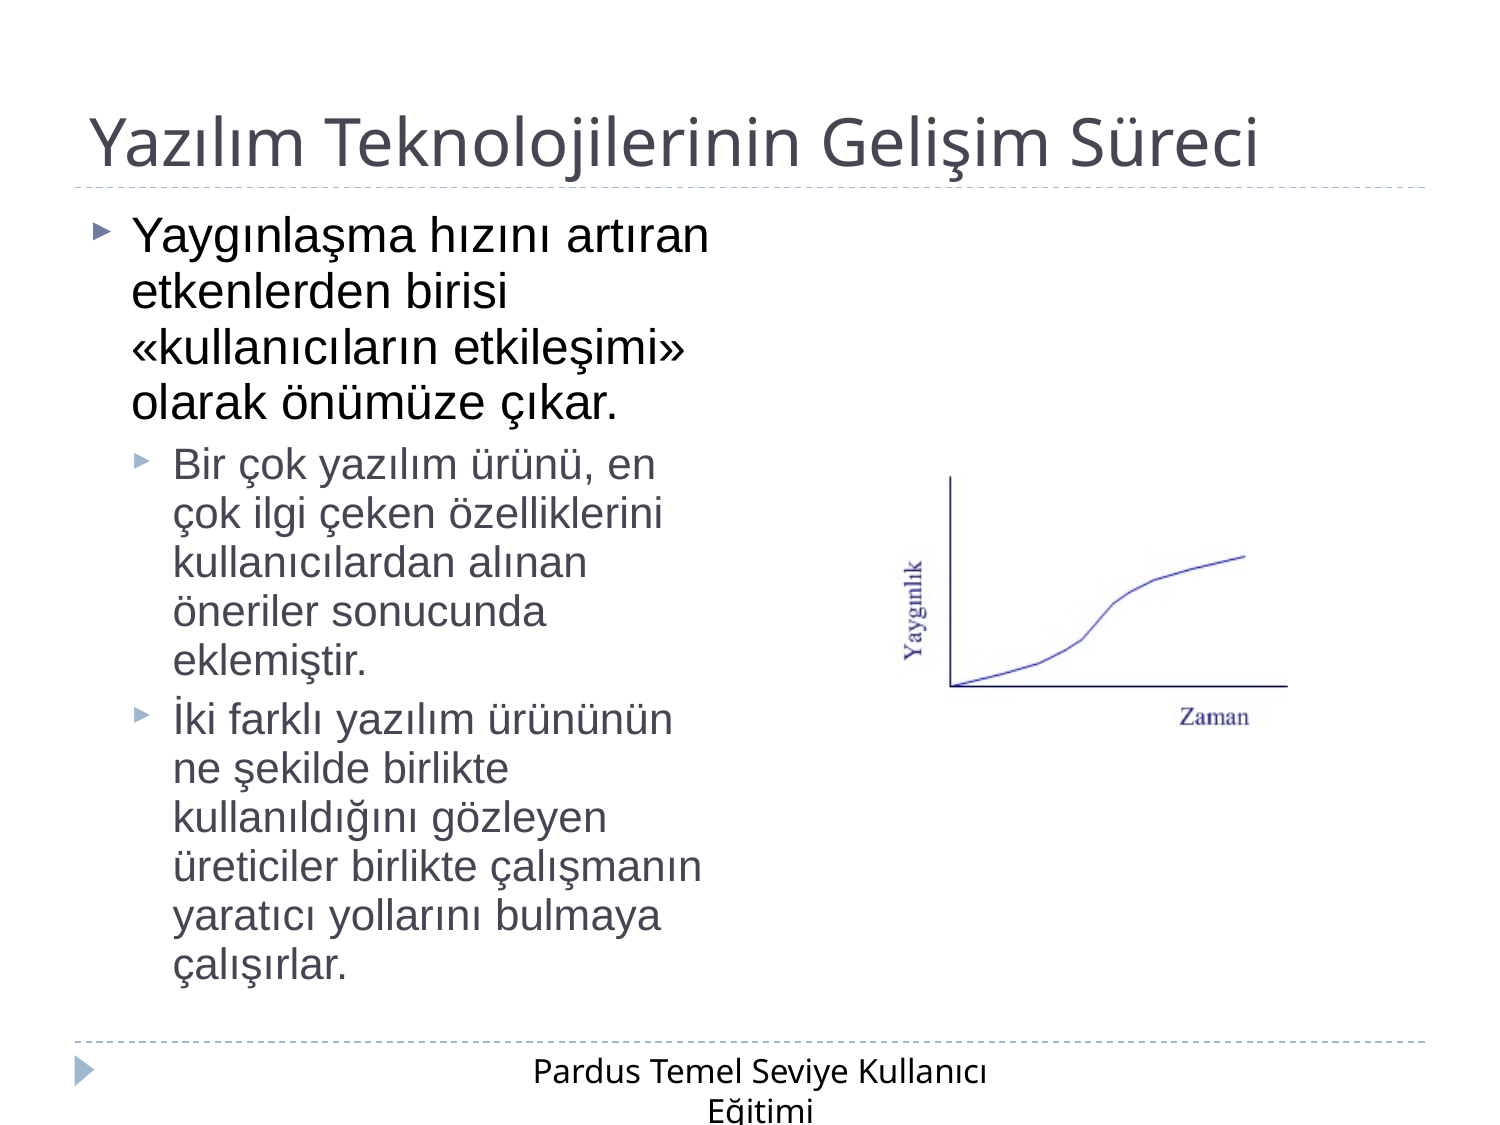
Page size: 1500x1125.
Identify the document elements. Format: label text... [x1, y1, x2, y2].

title Yazılım Teknolojilerinin Gelişim Süreci [75, 37, 1425, 188]
picture [895, 476, 1288, 733]
list Yaygınlaşma hızını artıran etkenlerden birisi «kullanıcıların etkileşimi» olarak önümüze çıkar. Bir çok yazılım ürünü, en çok ilgi çeken özelliklerini kullanıcılardan alınan öneriler sonucunda eklemiştir. İki farklı yazılım ürününün ne şekilde birlikte kullanıldığını gözleyen üreticiler birlikte çalışmanın yaratıcı yollarını bulmaya çalışırlar. [75, 200, 738, 1010]
